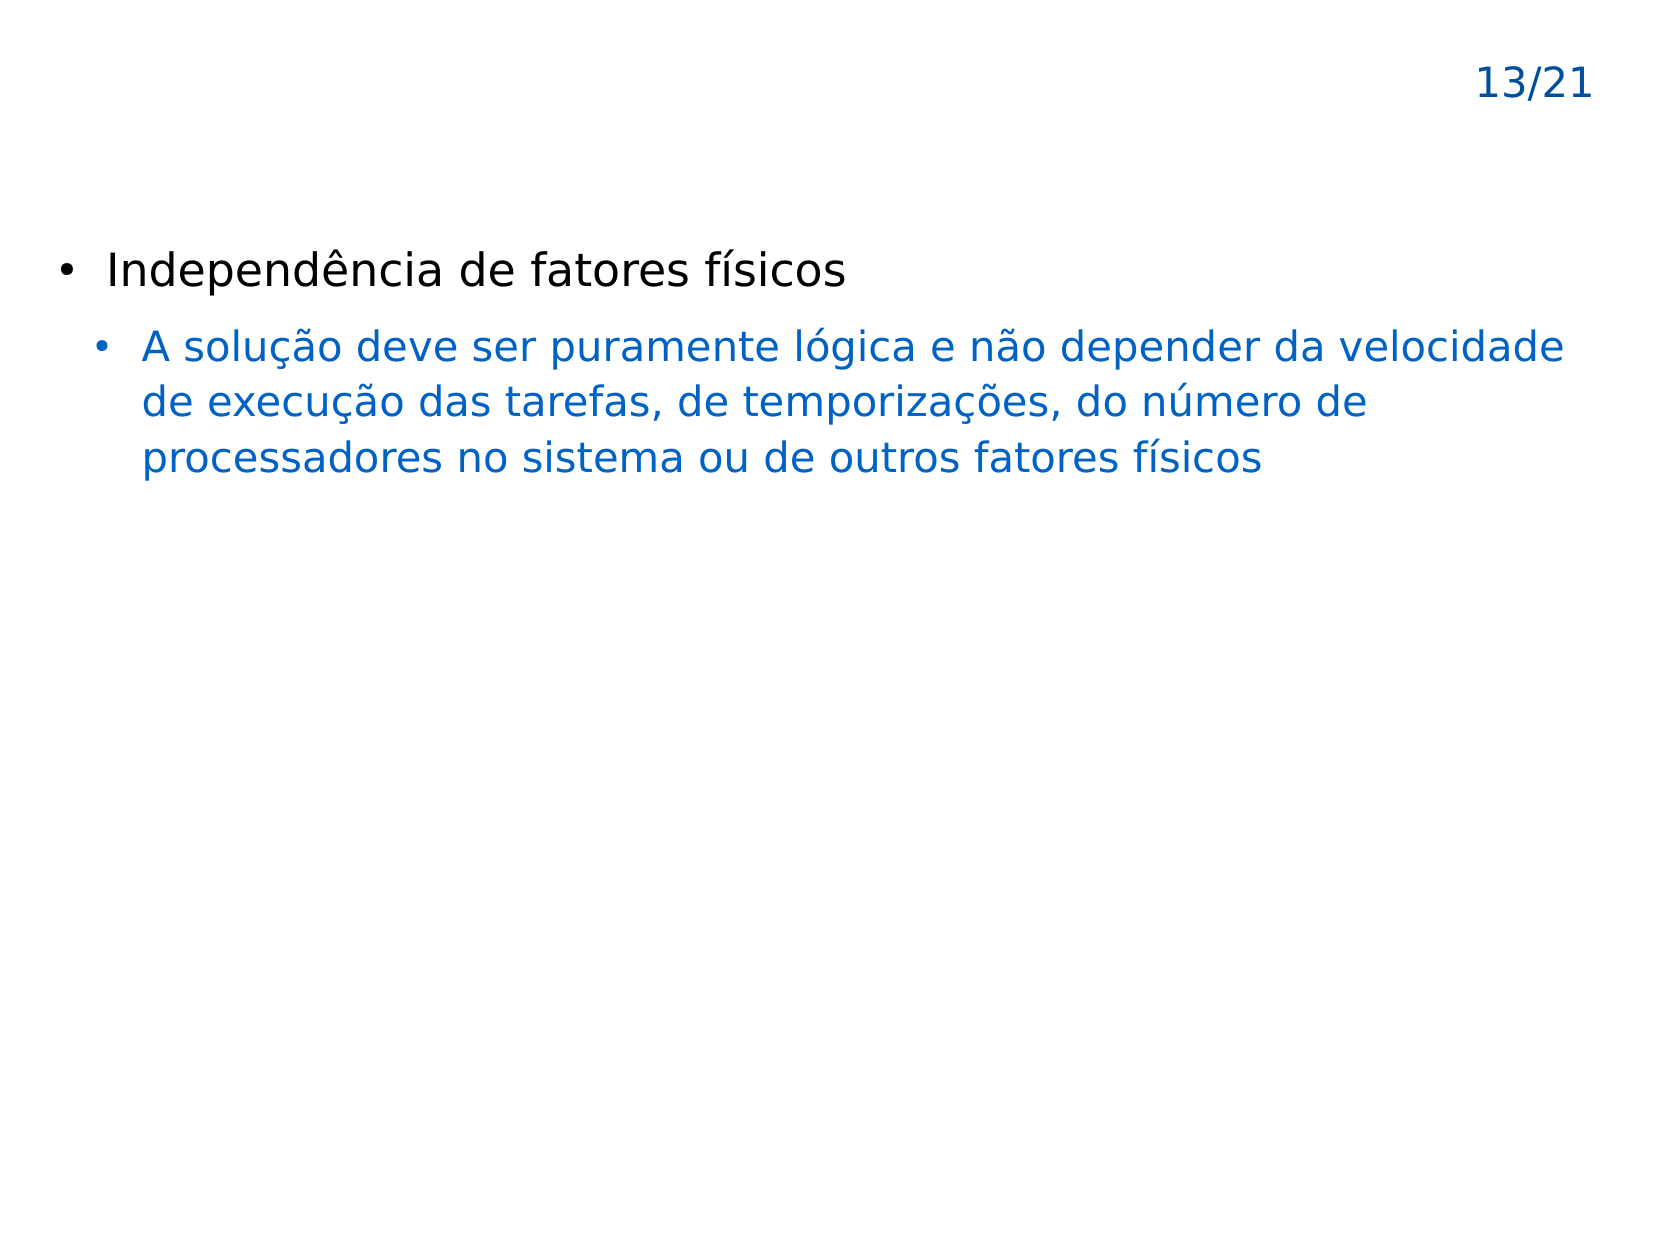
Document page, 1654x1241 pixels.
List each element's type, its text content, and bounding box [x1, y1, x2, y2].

list Independência de fatores físicos A solução deve ser puramente lógica e não depender da velocidade de execução das tarefas, de temporizações, do número de processadores no sistema ou de outros fatores físicos [59, 236, 1595, 1211]
